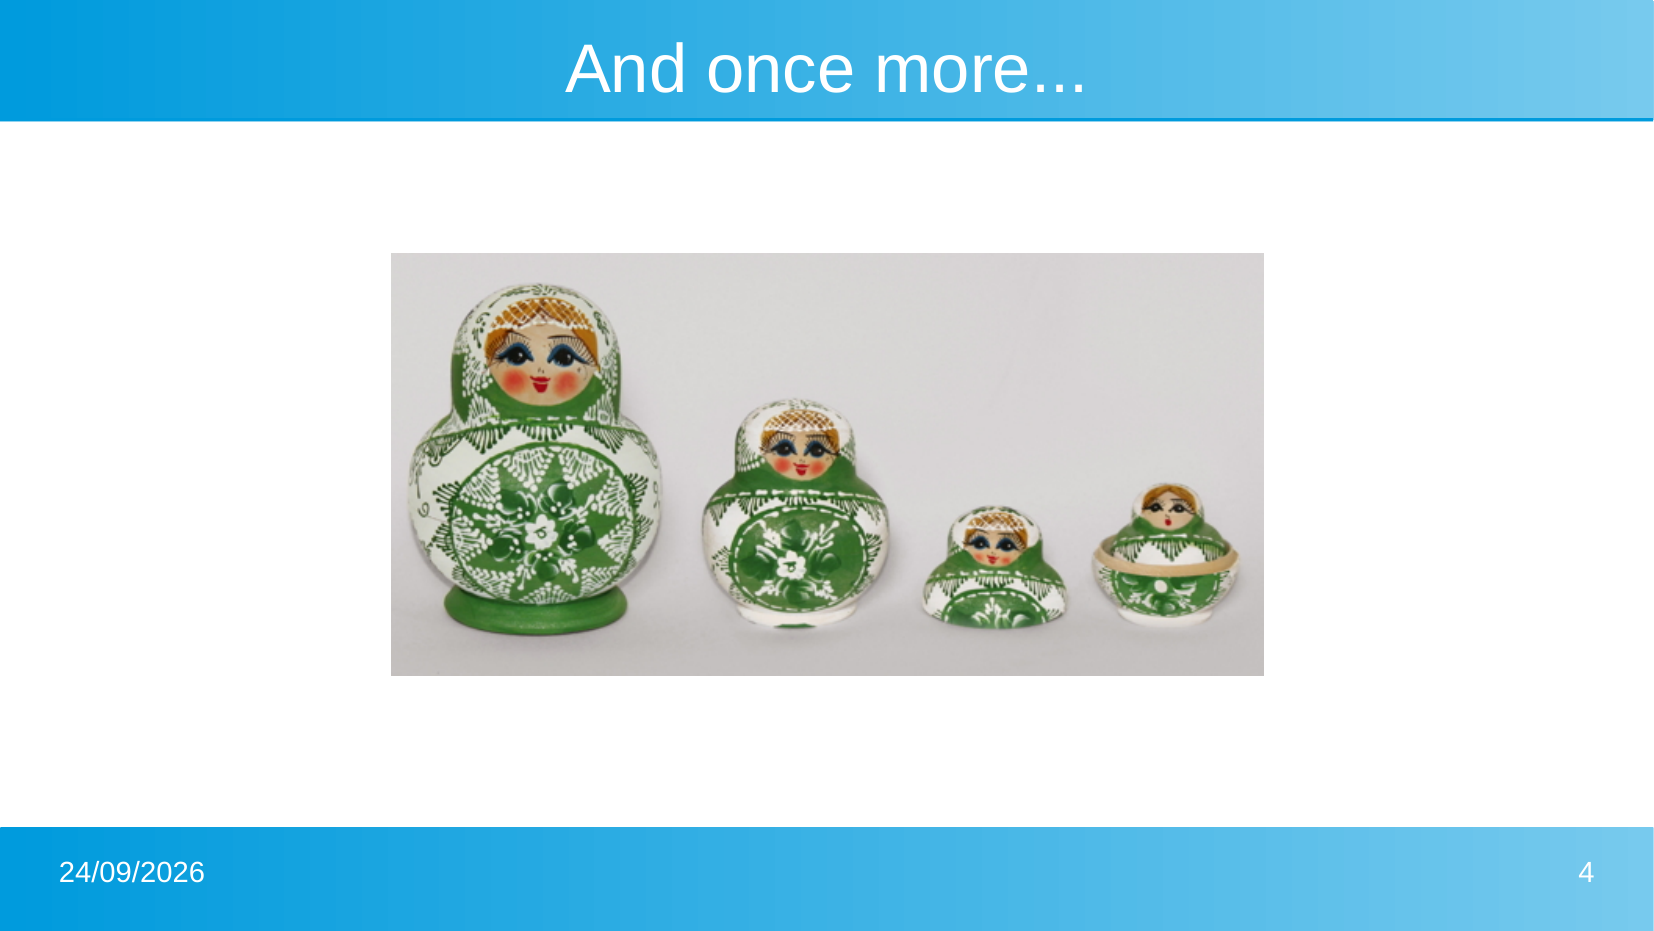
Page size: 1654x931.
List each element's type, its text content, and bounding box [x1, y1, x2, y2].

picture [391, 253, 1264, 676]
title And once more... [59, 29, 1595, 108]
